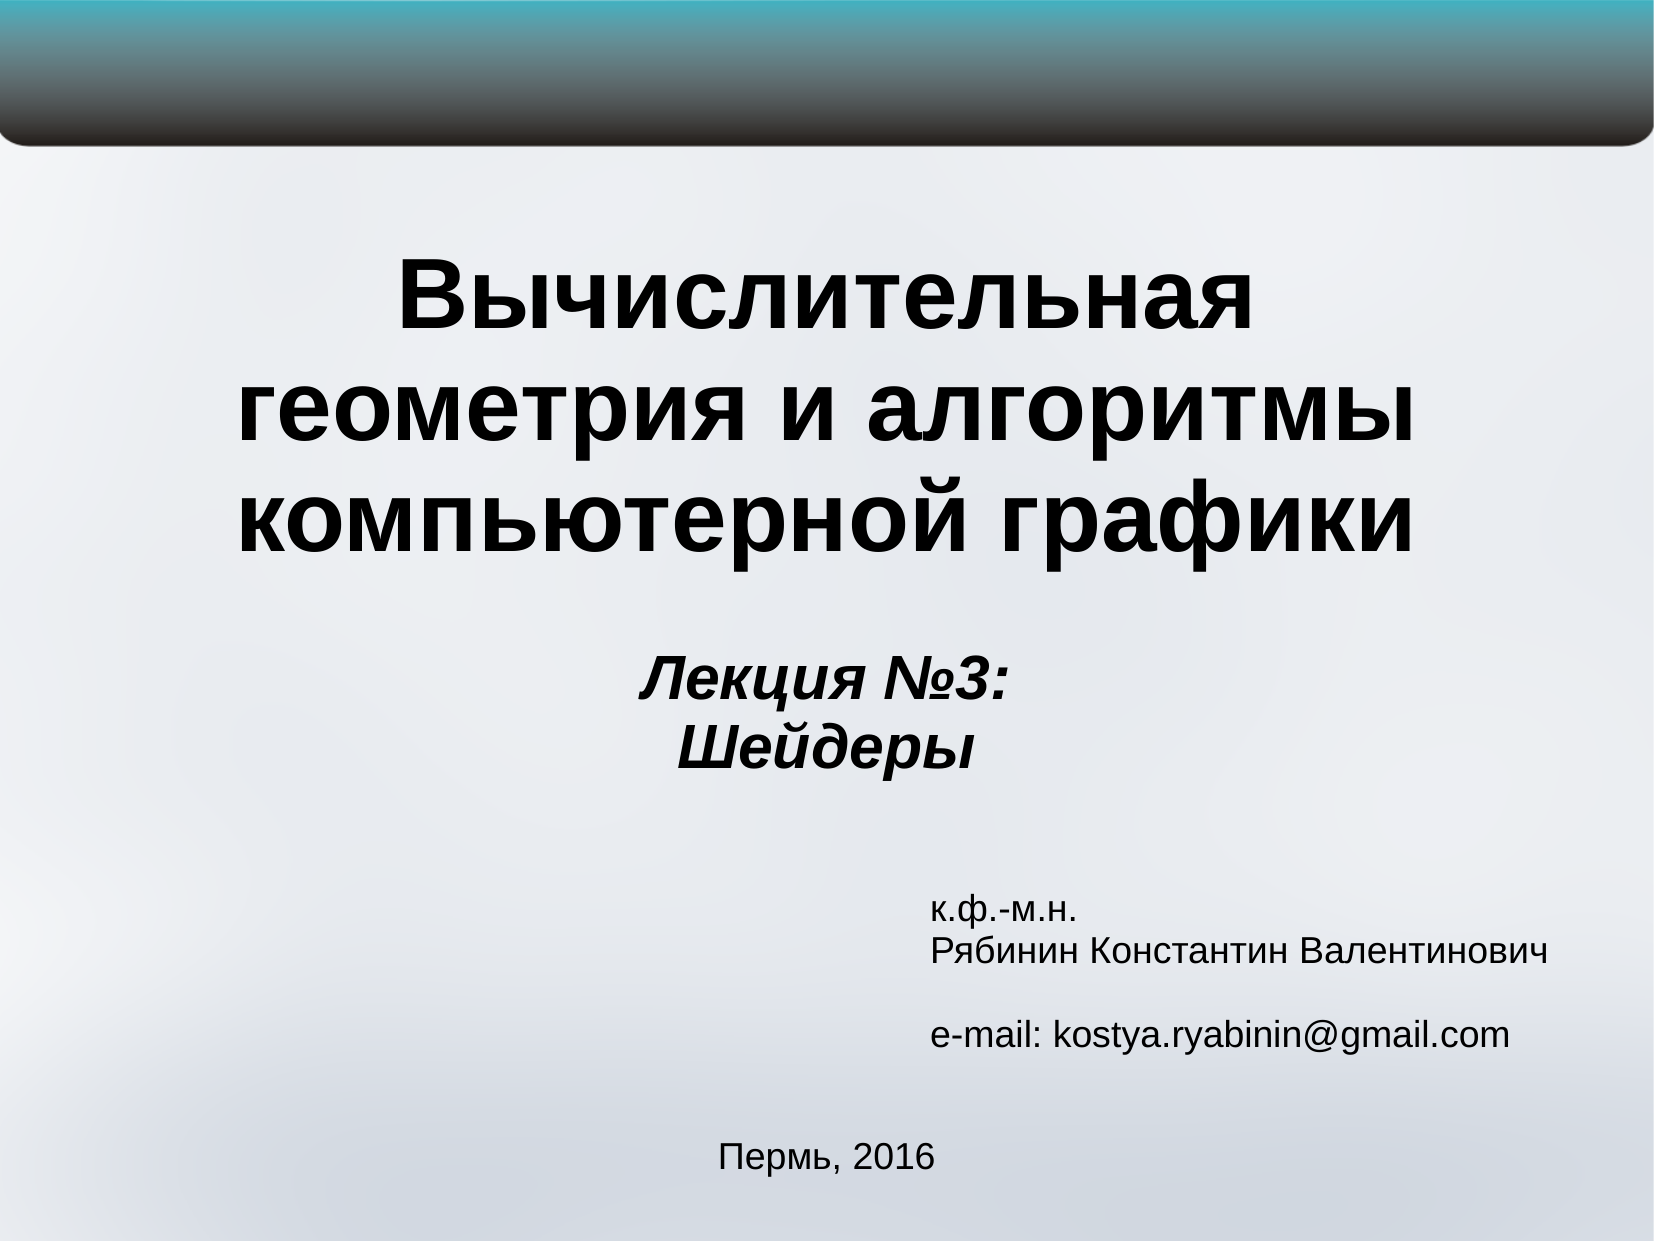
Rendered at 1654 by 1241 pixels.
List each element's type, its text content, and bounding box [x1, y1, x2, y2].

text_box Пермь, 2016 [590, 1127, 1063, 1185]
picture [0, 0, 1654, 1241]
text_box к.ф.-м.н. Рябинин Константин Валентинович e-mail: kostya.ryabinin@gmail.com [915, 879, 1595, 1063]
text_box Вычислительная геометрия и алгоритмы компьютерной графики Лекция №3: Шейдеры [147, 230, 1506, 790]
